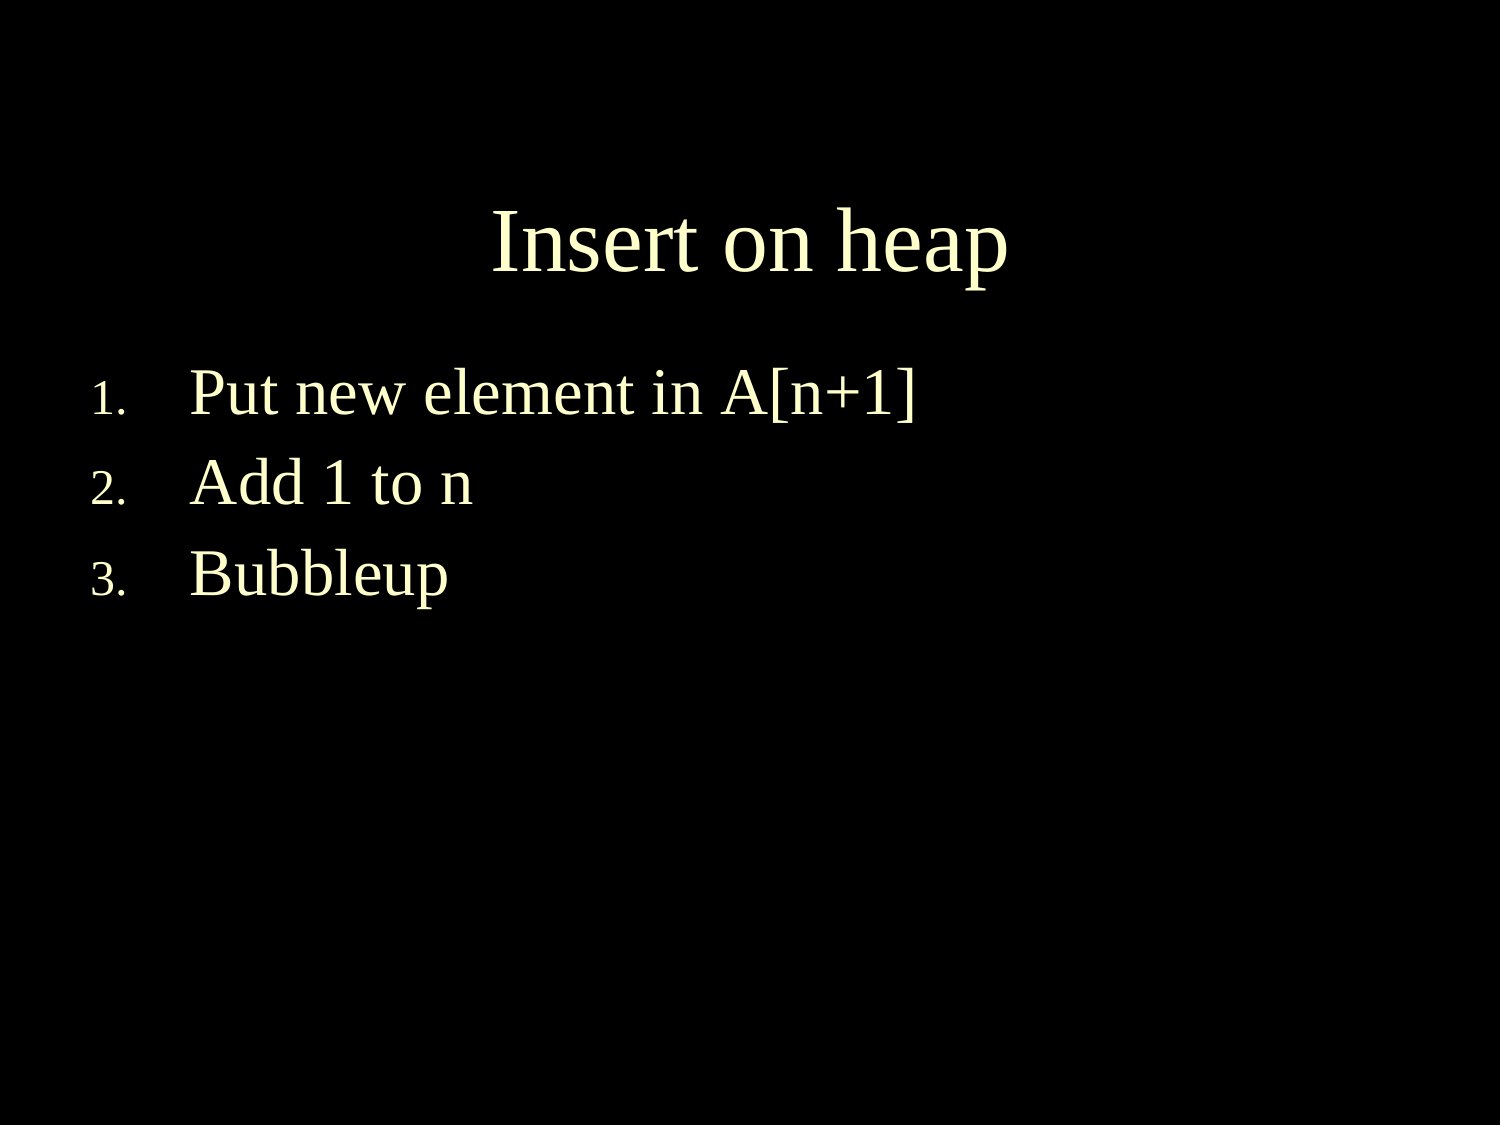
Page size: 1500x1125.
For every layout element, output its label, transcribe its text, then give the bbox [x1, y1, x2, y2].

list Put new element in A[n+1] Add 1 to n Bubbleup [75, 347, 1482, 1026]
title Insert on heap [22, 145, 1480, 336]
